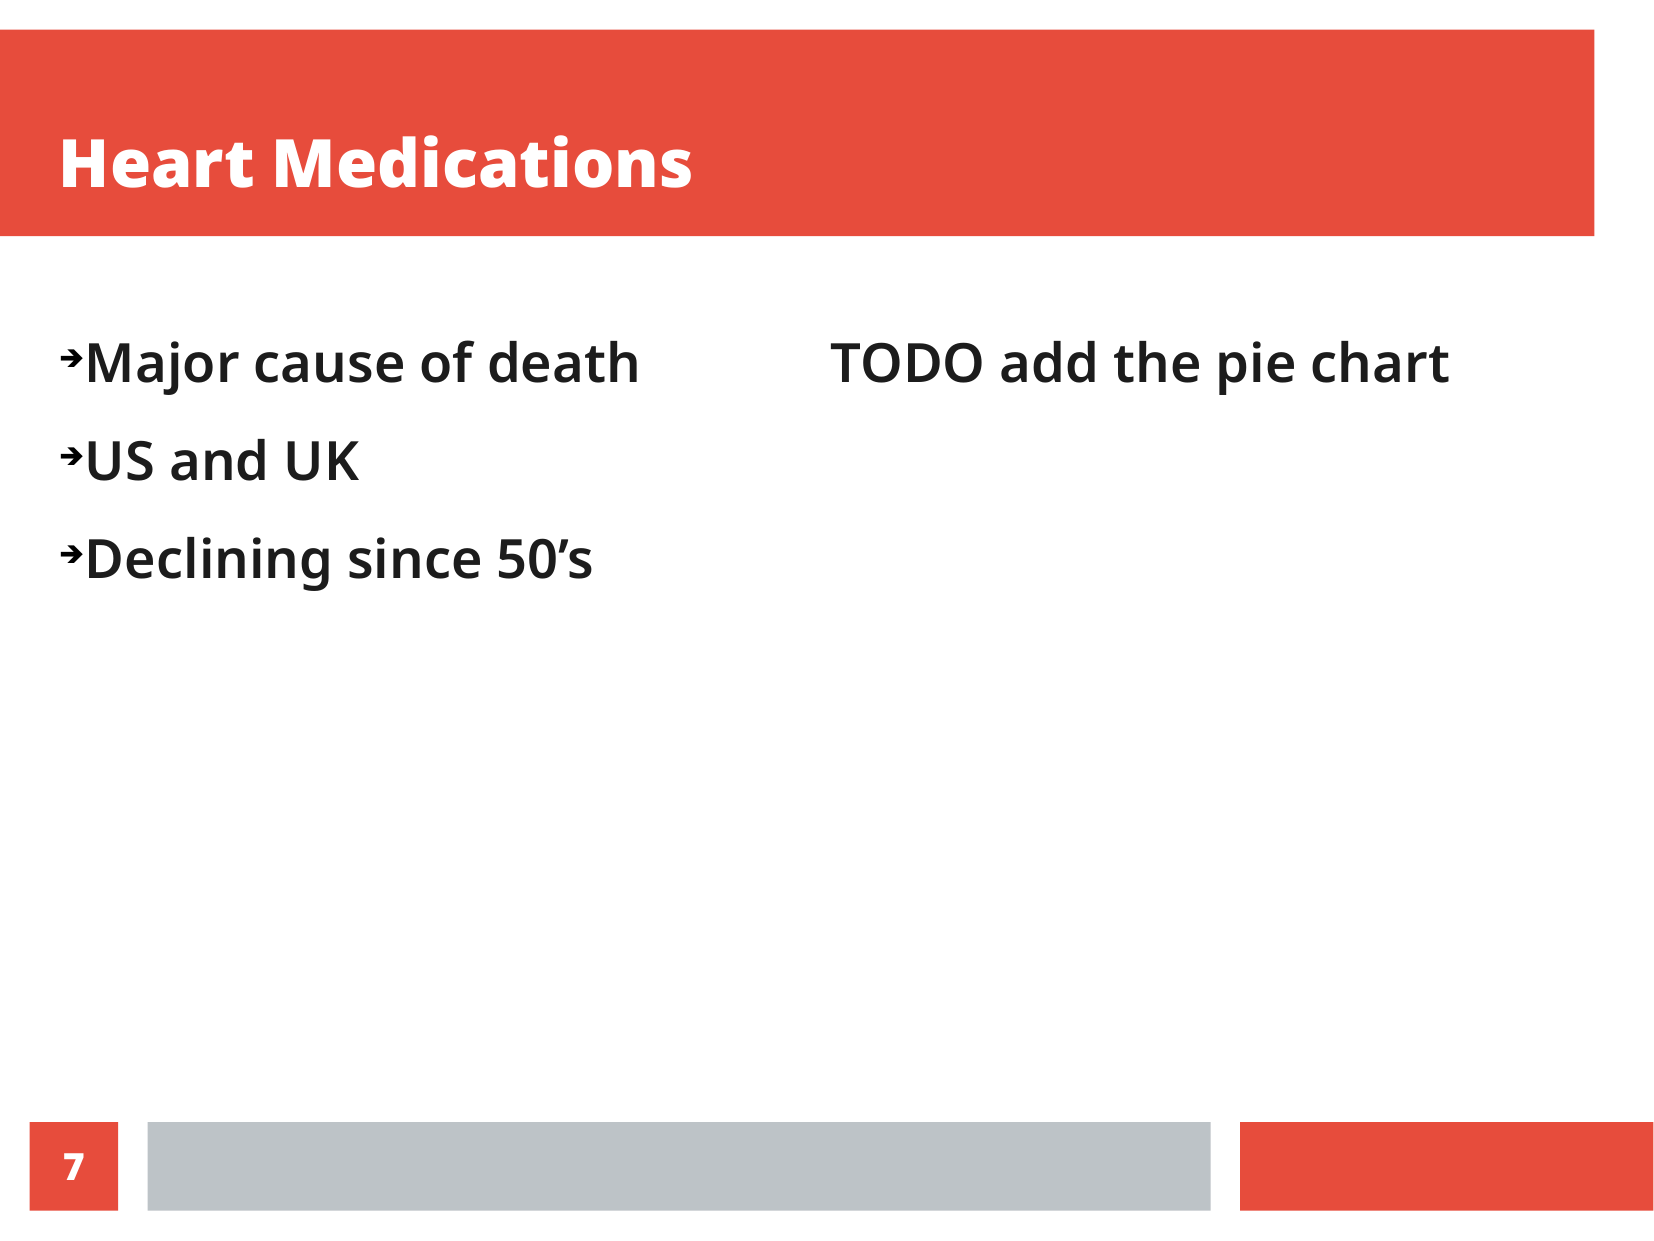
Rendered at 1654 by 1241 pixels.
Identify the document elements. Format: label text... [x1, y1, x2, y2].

title Heart Medications [59, 59, 1595, 207]
list Major cause of death US and UK Declining since 50’s [59, 324, 794, 1093]
list TODO add the pie chart [830, 324, 1566, 1093]
